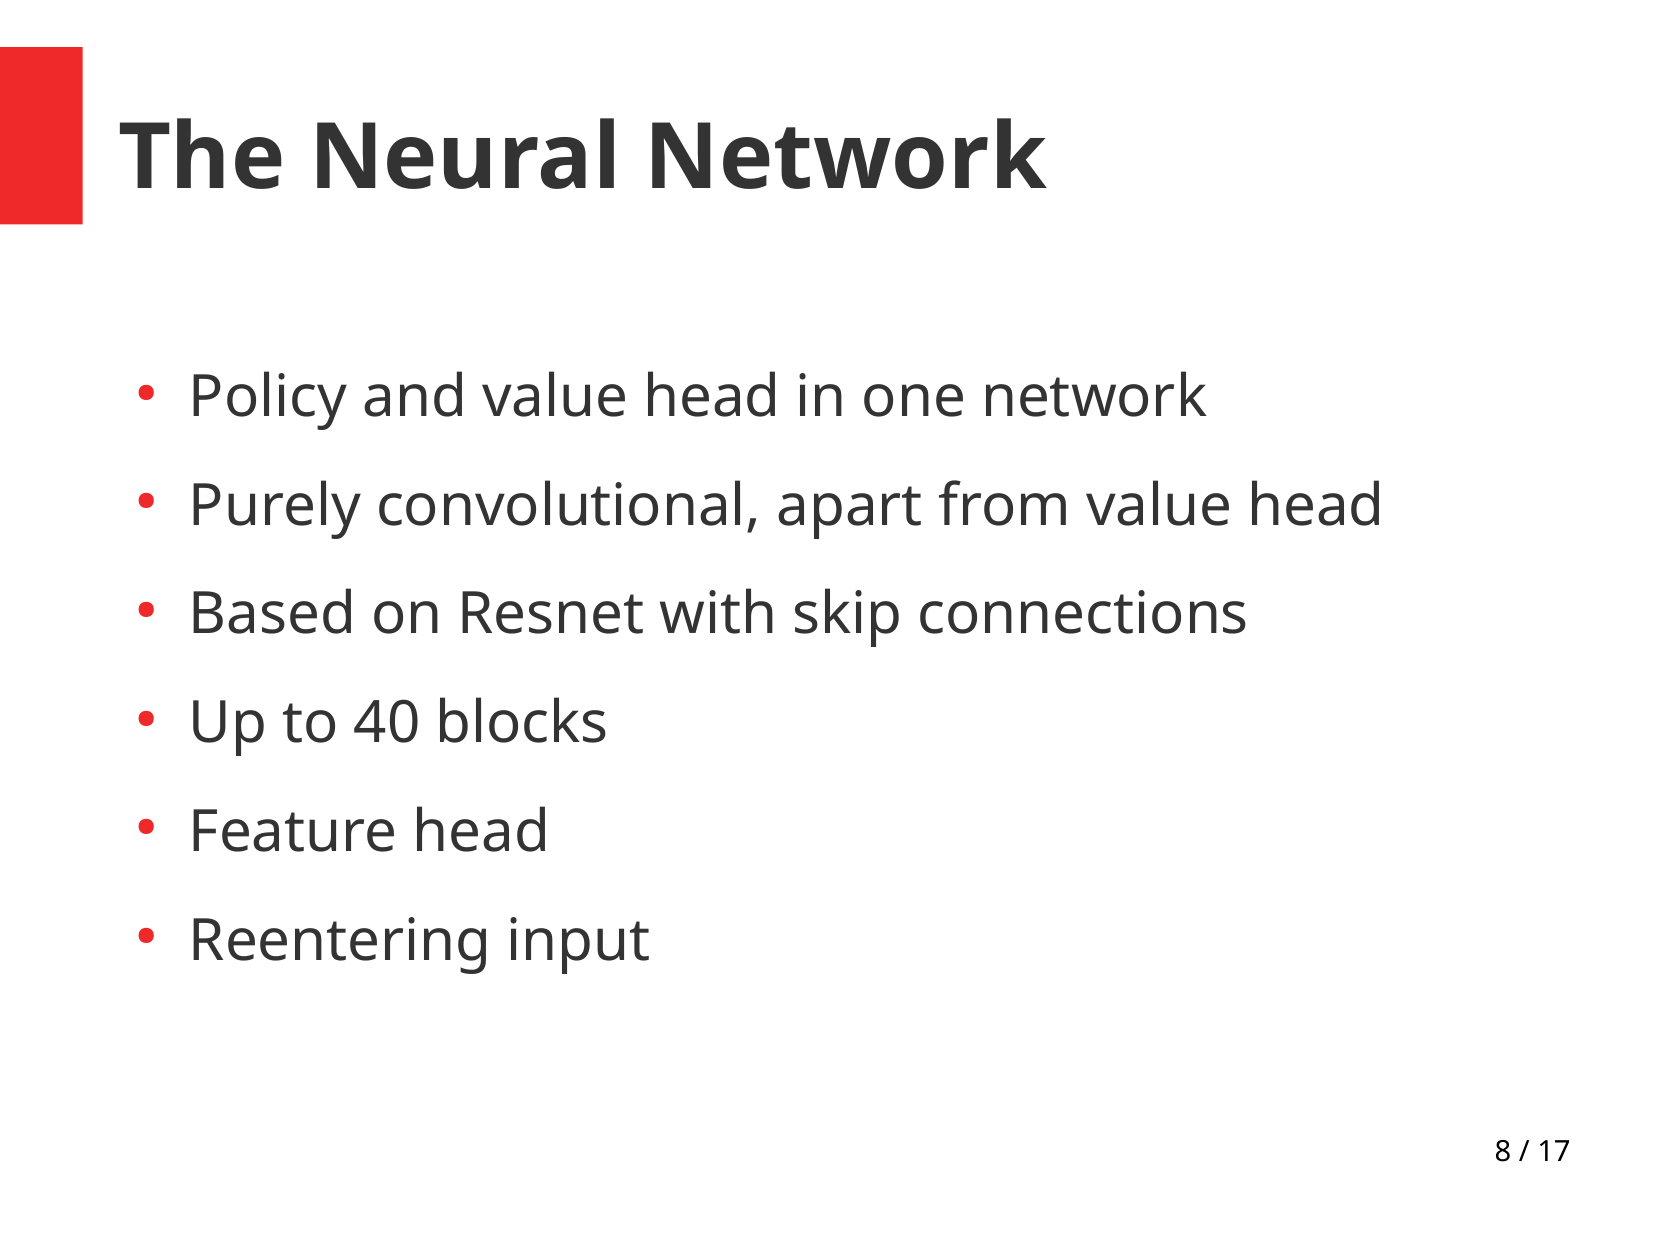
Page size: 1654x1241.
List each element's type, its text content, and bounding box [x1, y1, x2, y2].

title The Neural Network [118, 49, 1571, 257]
list Policy and value head in one network Purely convolutional, apart from value head Based on Resnet with skip connections Up to 40 blocks Feature head Reentering input [118, 354, 1536, 1074]
